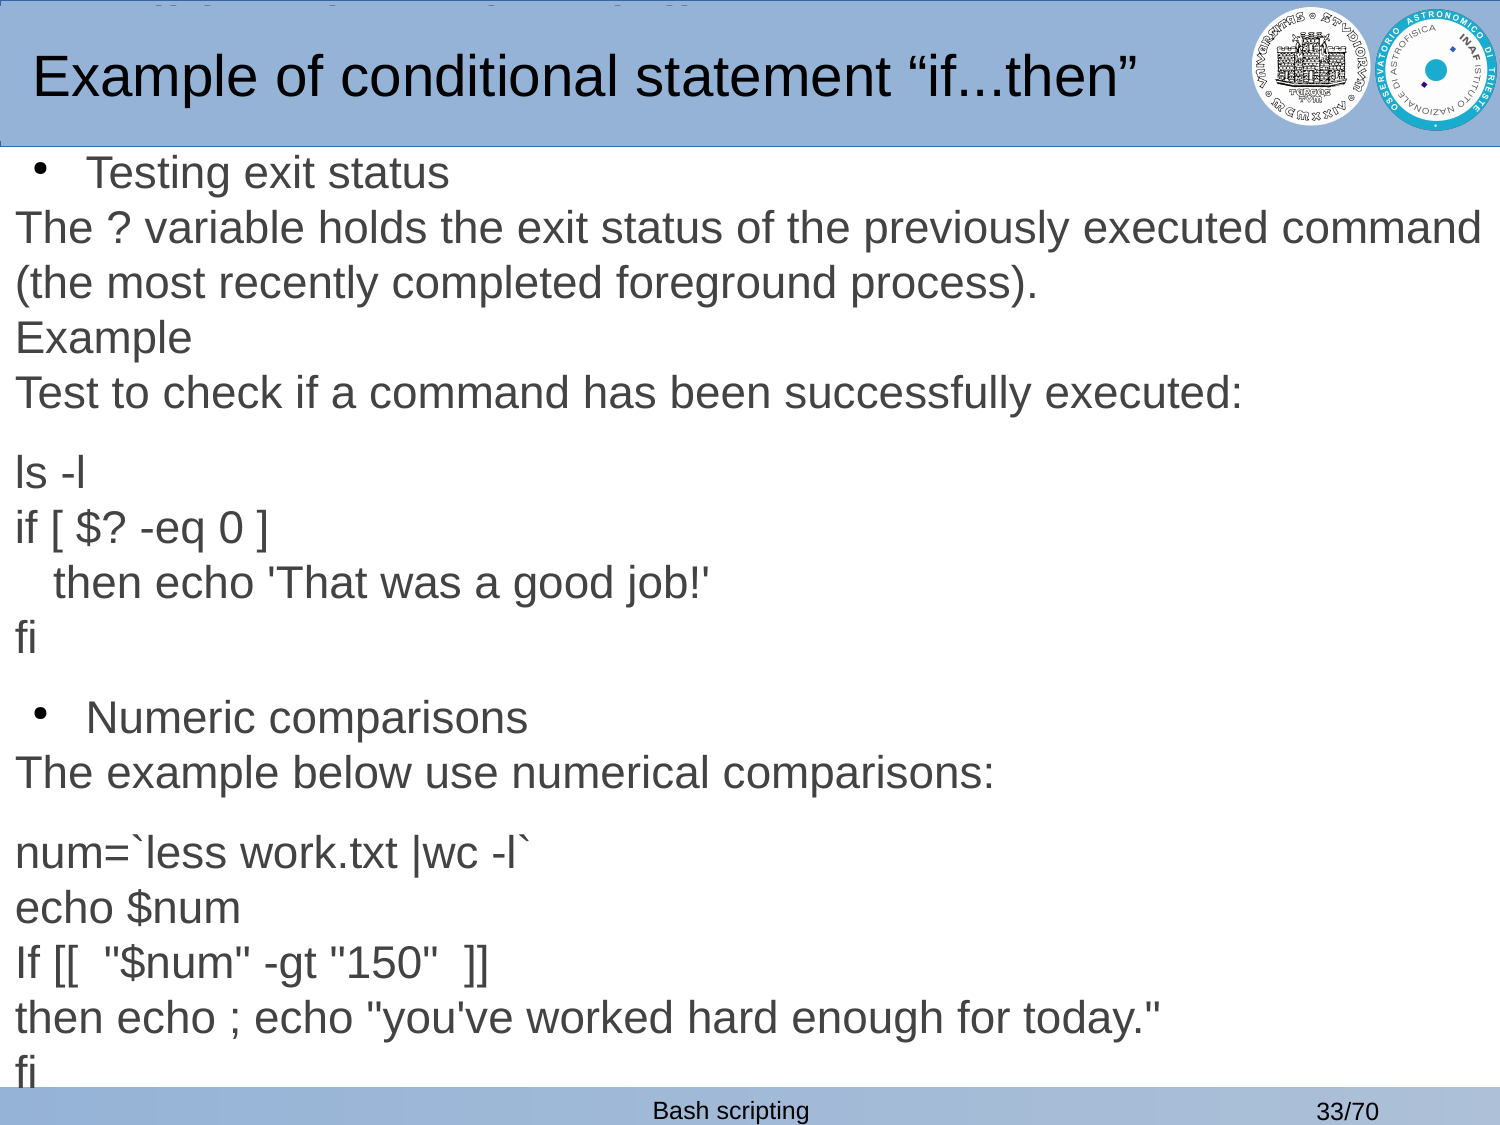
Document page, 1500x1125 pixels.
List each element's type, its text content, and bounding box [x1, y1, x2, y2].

text_box Example of conditional statement “if...then” [0, 5, 1232, 141]
title Traditional service delivery [0, 0, 1500, 135]
list Testing exit status The ? variable holds the exit status of the previously executed command (the most recently completed foreground process). Example Test to check if a command has been successfully executed: ls -l if [ $? -eq 0 ] then echo 'That was a good job!' fi Numeric comparisons The example below use numerical comparisons: num=`less work.txt |wc -l` echo $num If [[ "$num" -gt "150" ]] then echo ; echo "you've worked hard enough for today." fi [0, 135, 1500, 1081]
